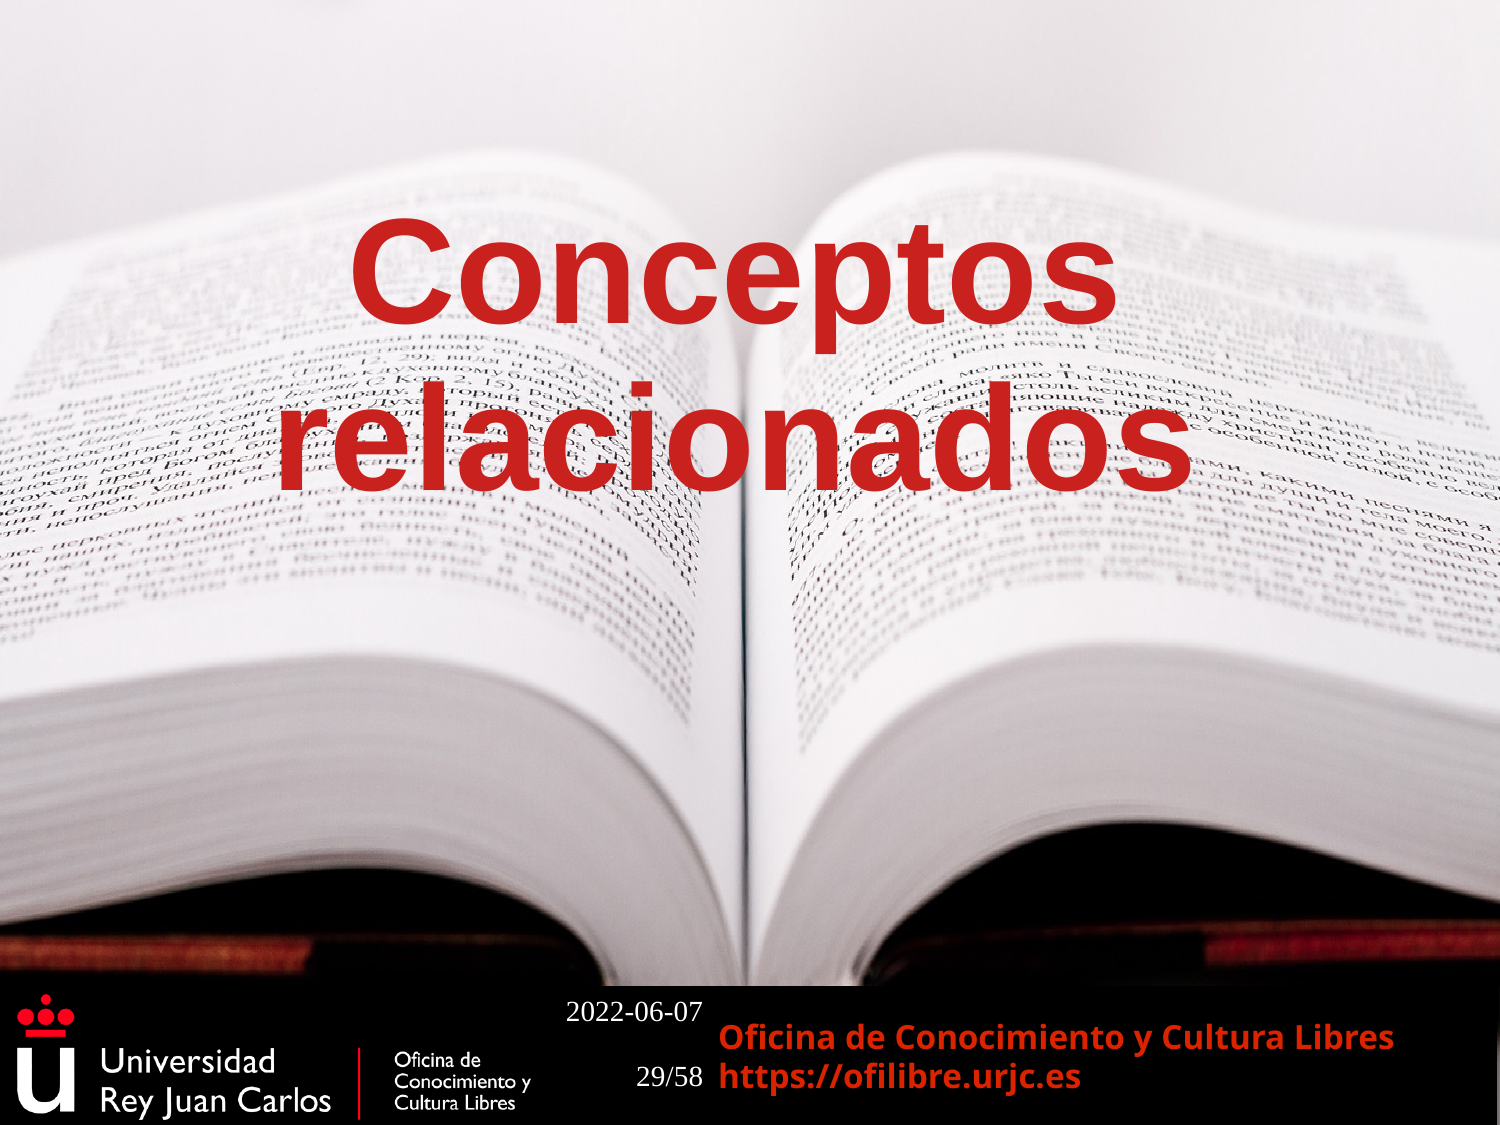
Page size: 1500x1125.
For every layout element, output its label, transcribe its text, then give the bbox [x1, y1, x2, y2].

picture [0, 0, 1500, 1125]
text_box Conceptos relacionados [120, 179, 1351, 530]
title [75, 389, 1425, 578]
picture [17, 994, 531, 1120]
